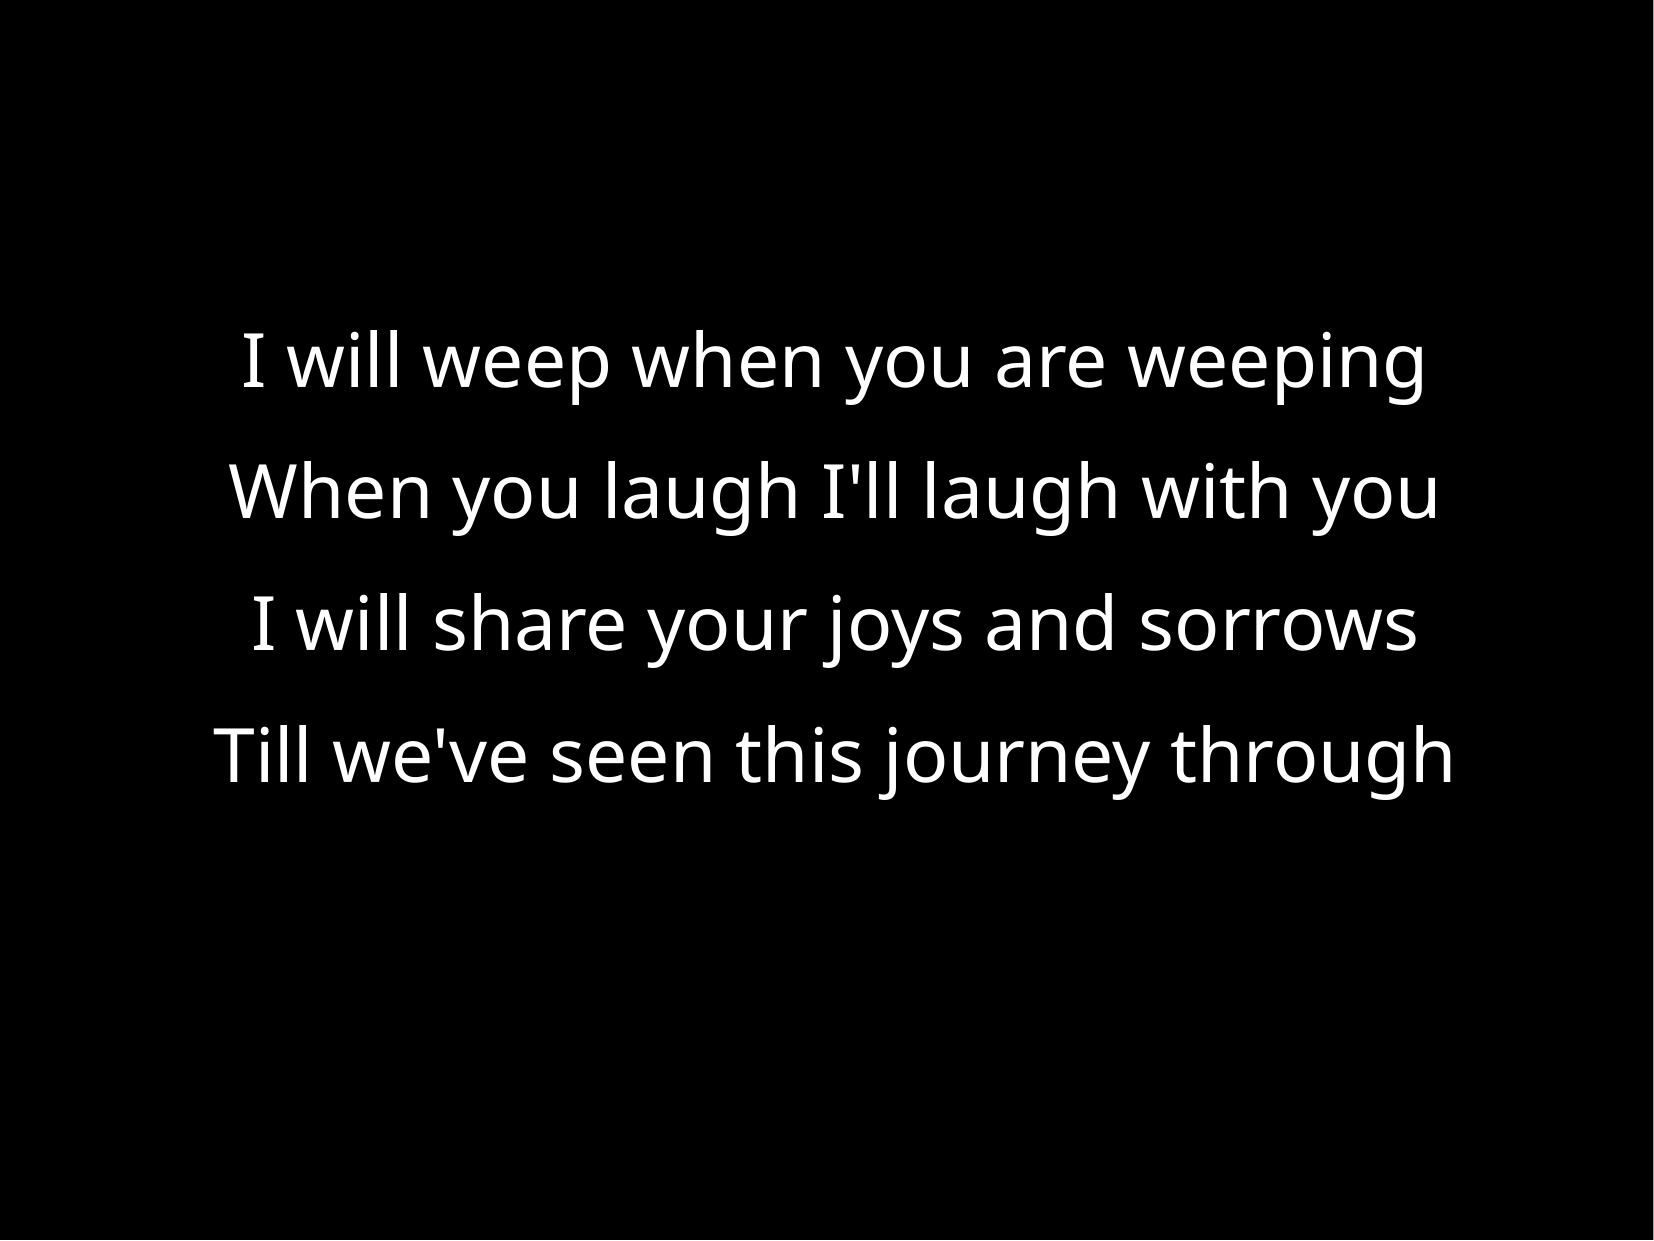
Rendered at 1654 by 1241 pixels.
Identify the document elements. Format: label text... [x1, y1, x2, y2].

list I will weep when you are weeping When you laugh I'll laugh with you I will share your joys and sorrows Till we've seen this journey through [0, 307, 1654, 1229]
